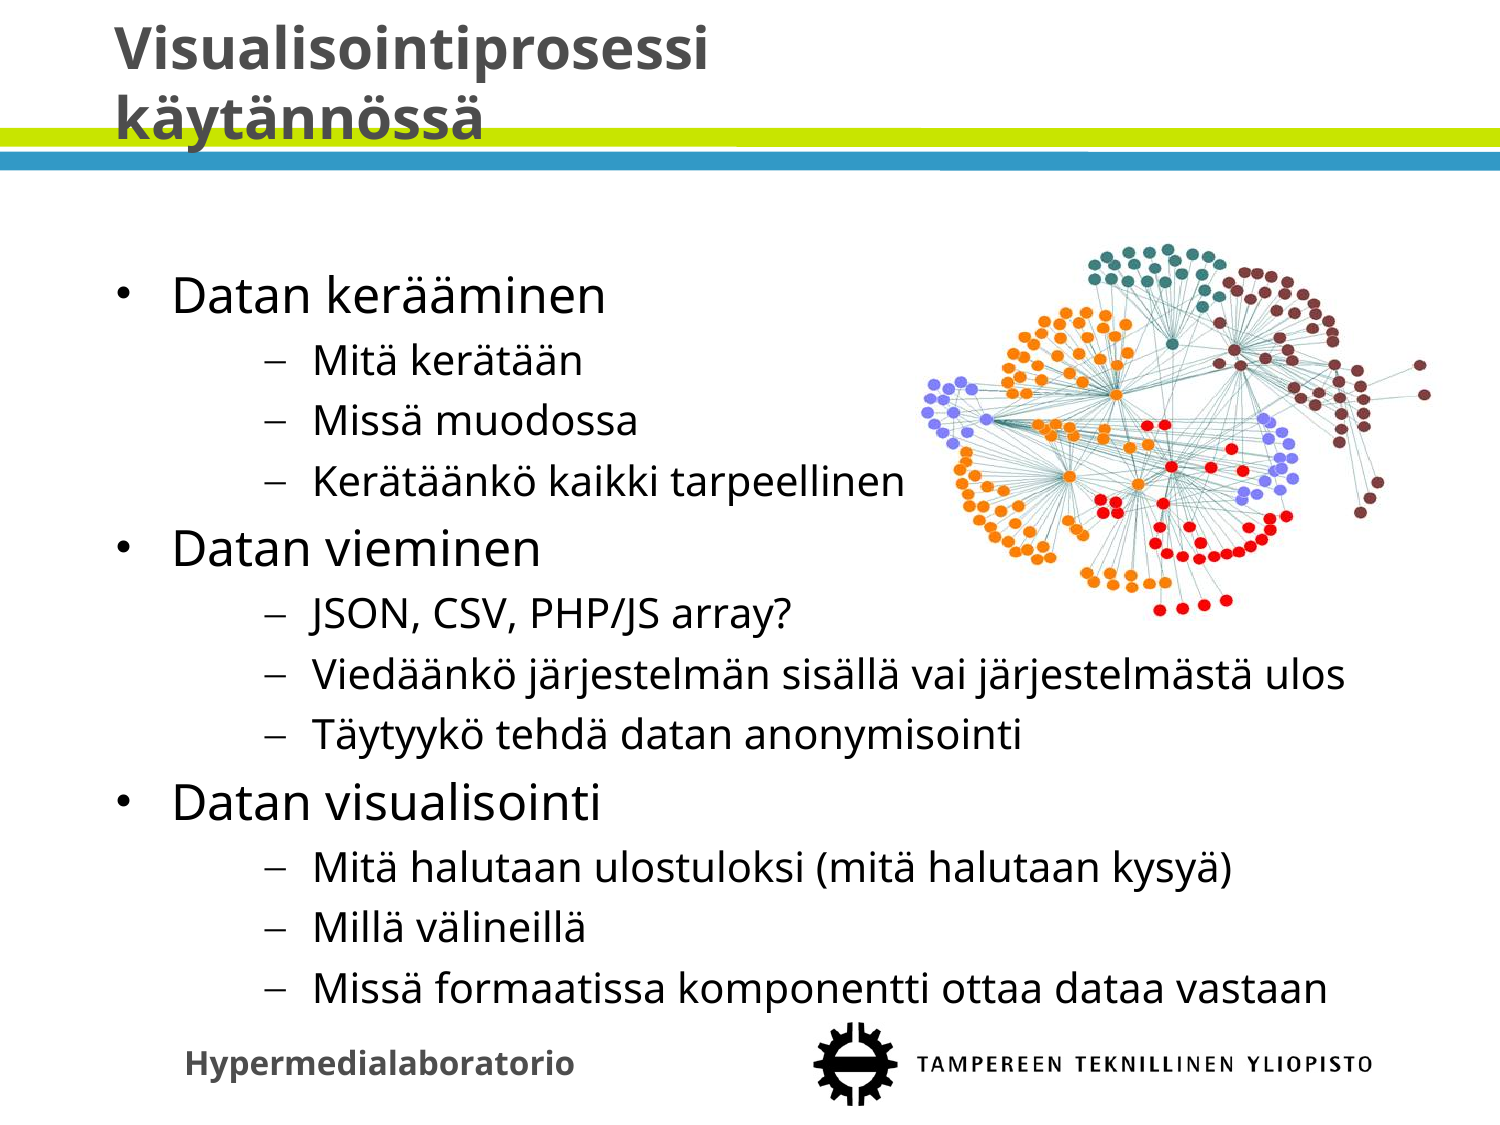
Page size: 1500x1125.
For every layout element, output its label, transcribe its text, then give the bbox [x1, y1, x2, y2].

title Visualisointiprosessi käytännössä [100, 3, 1100, 159]
list Datan kerääminen Mitä kerätään Missä muodossa Kerätäänkö kaikki tarpeellinen Datan vieminen JSON, CSV, PHP/JS array? Viedäänkö järjestelmän sisällä vai järjestelmästä ulos Täytyykö tehdä datan anonymisointi Datan visualisointi Mitä halutaan ulostuloksi (mitä halutaan kysyä) Millä välineillä Missä formaatissa komponentti ottaa dataa vastaan [100, 255, 1400, 1020]
picture [813, 1022, 1377, 1106]
picture [915, 236, 1447, 621]
